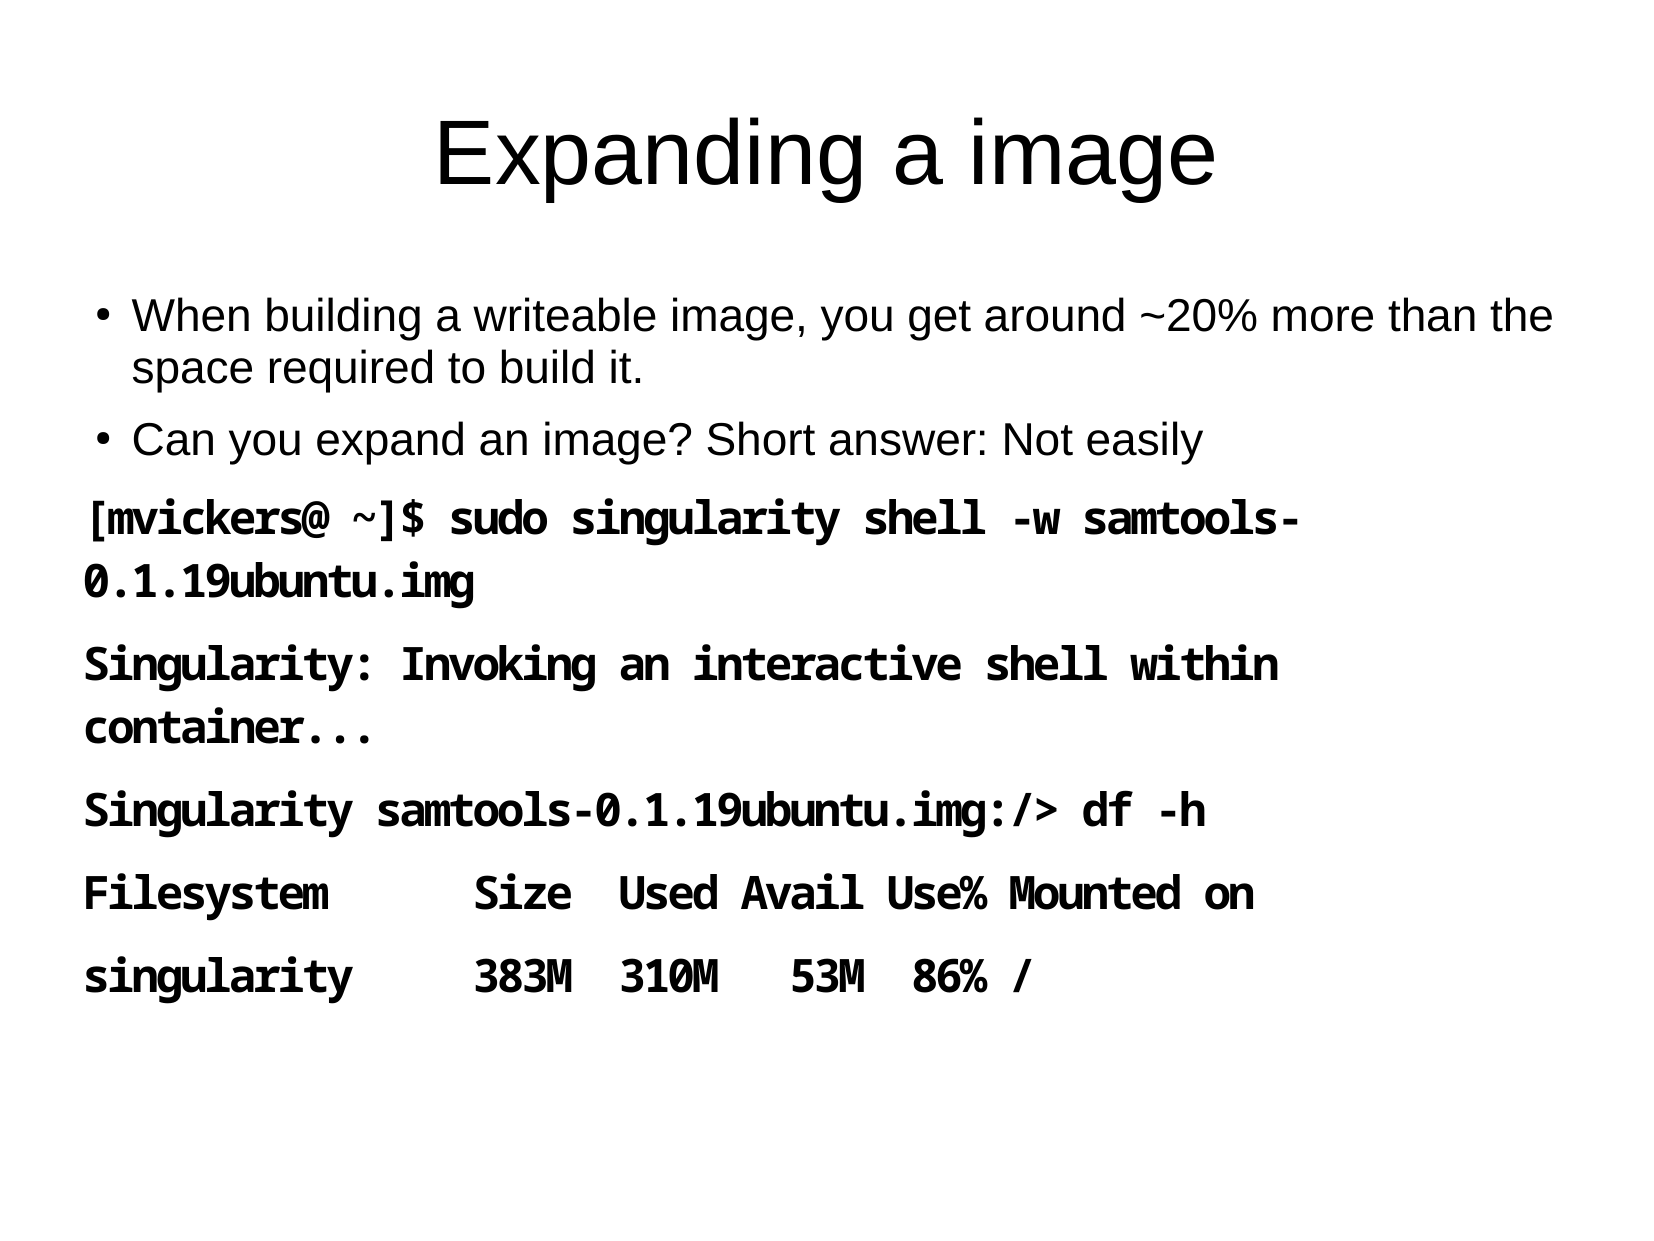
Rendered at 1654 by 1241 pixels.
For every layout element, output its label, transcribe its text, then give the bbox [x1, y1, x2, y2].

title Expanding a image [82, 49, 1571, 257]
list When building a writeable image, you get around ~20% more than the space required to build it. Can you expand an image? Short answer: Not easily [mvickers@ ~]$ sudo singularity shell -w samtools-0.1.19ubuntu.img Singularity: Invoking an interactive shell within container... Singularity samtools-0.1.19ubuntu.img:/> df -h Filesystem Size Used Avail Use% Mounted on singularity 383M 310M 53M 86% / [82, 290, 1571, 1010]
